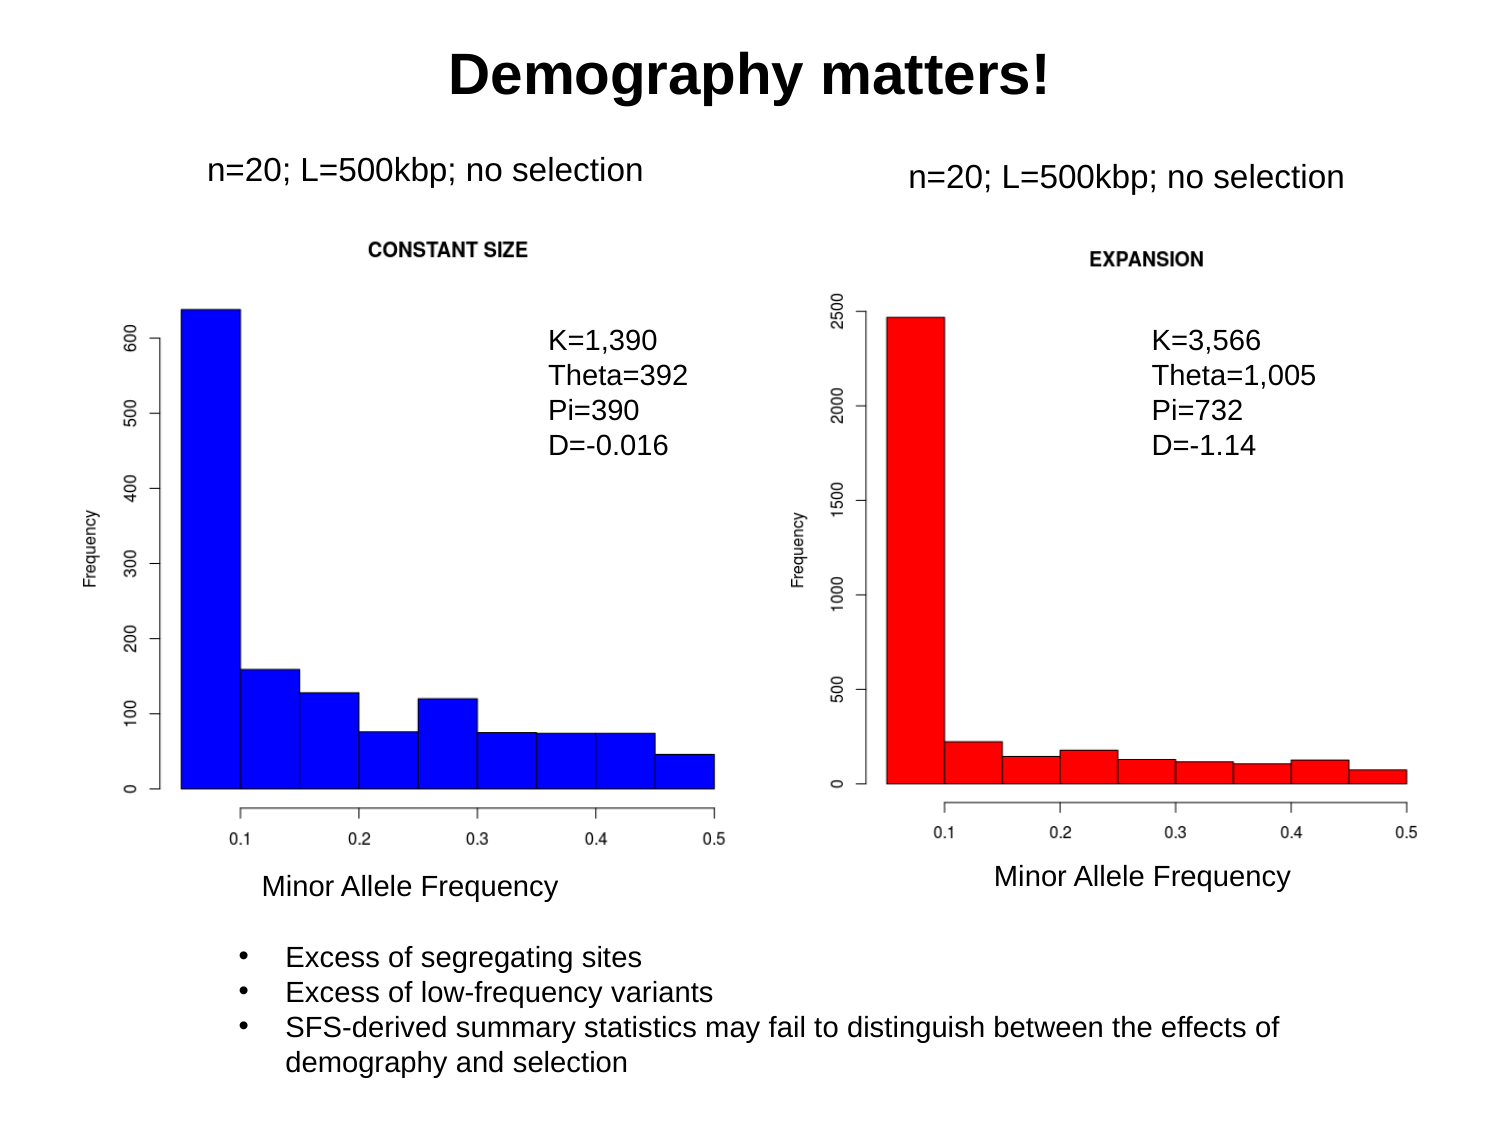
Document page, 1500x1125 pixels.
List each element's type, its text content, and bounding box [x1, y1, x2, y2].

picture [790, 239, 1437, 890]
text_box Excess of segregating sites Excess of low-frequency variants SFS-derived summary statistics may fail to distinguish between the effects of demography and selection [223, 930, 1407, 1121]
text_box n=20; L=500kbp; no selection [893, 147, 1361, 203]
text_box Minor Allele Frequency [246, 859, 645, 910]
title Demography matters! [0, 21, 1500, 121]
picture [82, 228, 736, 898]
text_box n=20; L=500kbp; no selection [192, 140, 660, 196]
text_box Minor Allele Frequency [979, 849, 1377, 900]
text_box K=3,566 Theta=1,005 Pi=732 D=-1.14 [1136, 313, 1332, 469]
text_box K=1,390 Theta=392 Pi=390 D=-0.016 [533, 313, 704, 469]
